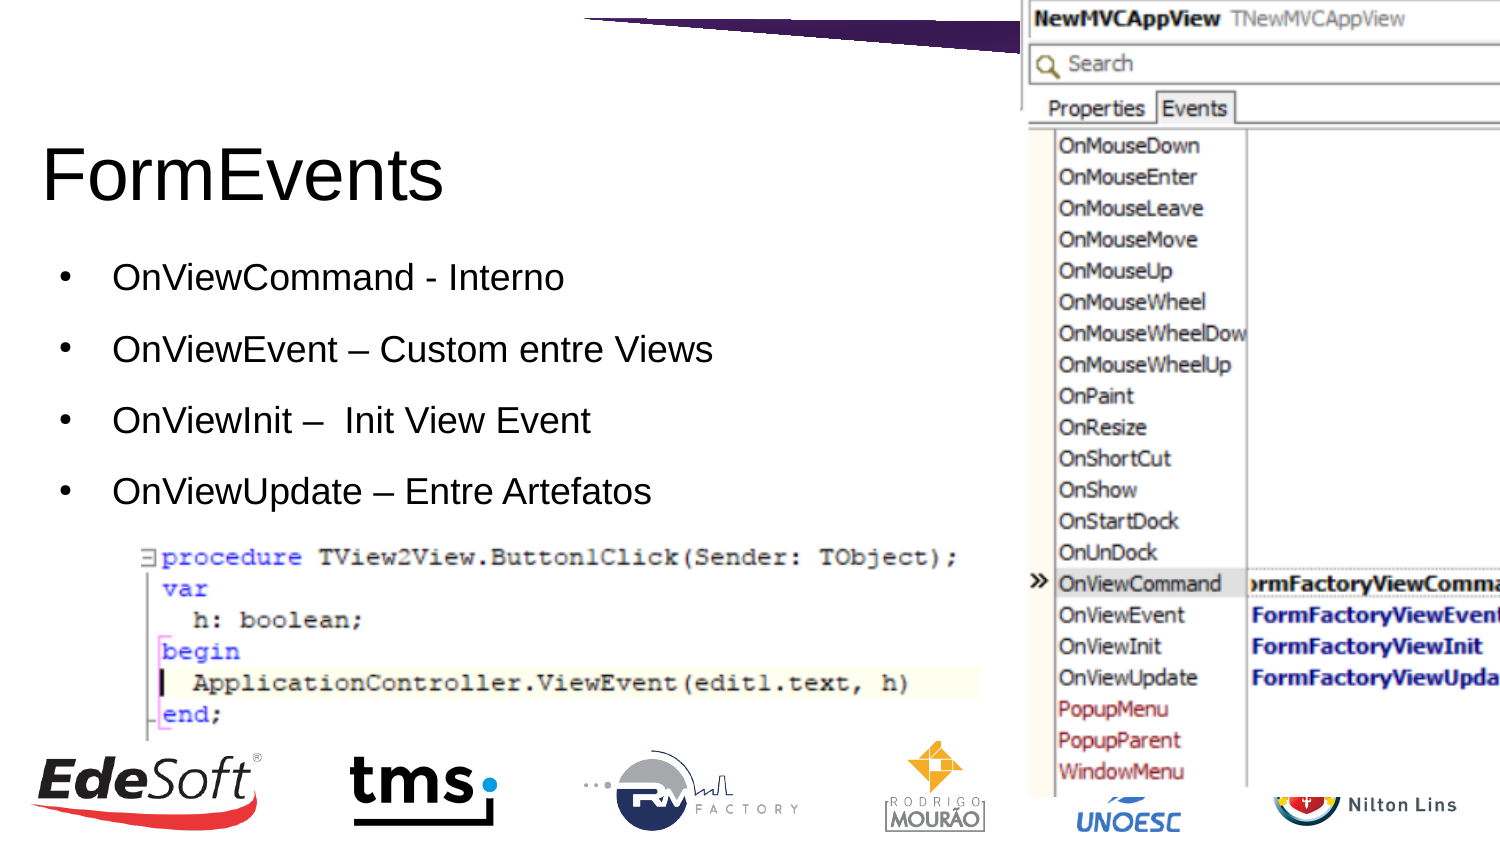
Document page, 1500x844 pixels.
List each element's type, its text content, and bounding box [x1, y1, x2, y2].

title FormEvents [41, 117, 1020, 233]
picture [347, 751, 500, 831]
picture [141, 543, 985, 832]
list OnViewCommand - Interno OnViewEvent – Custom entre Views OnViewInit – Init View Event OnViewUpdate – Entre Artefatos [41, 256, 1020, 556]
picture [584, 750, 798, 831]
picture [1020, 0, 1500, 832]
picture [30, 751, 264, 831]
